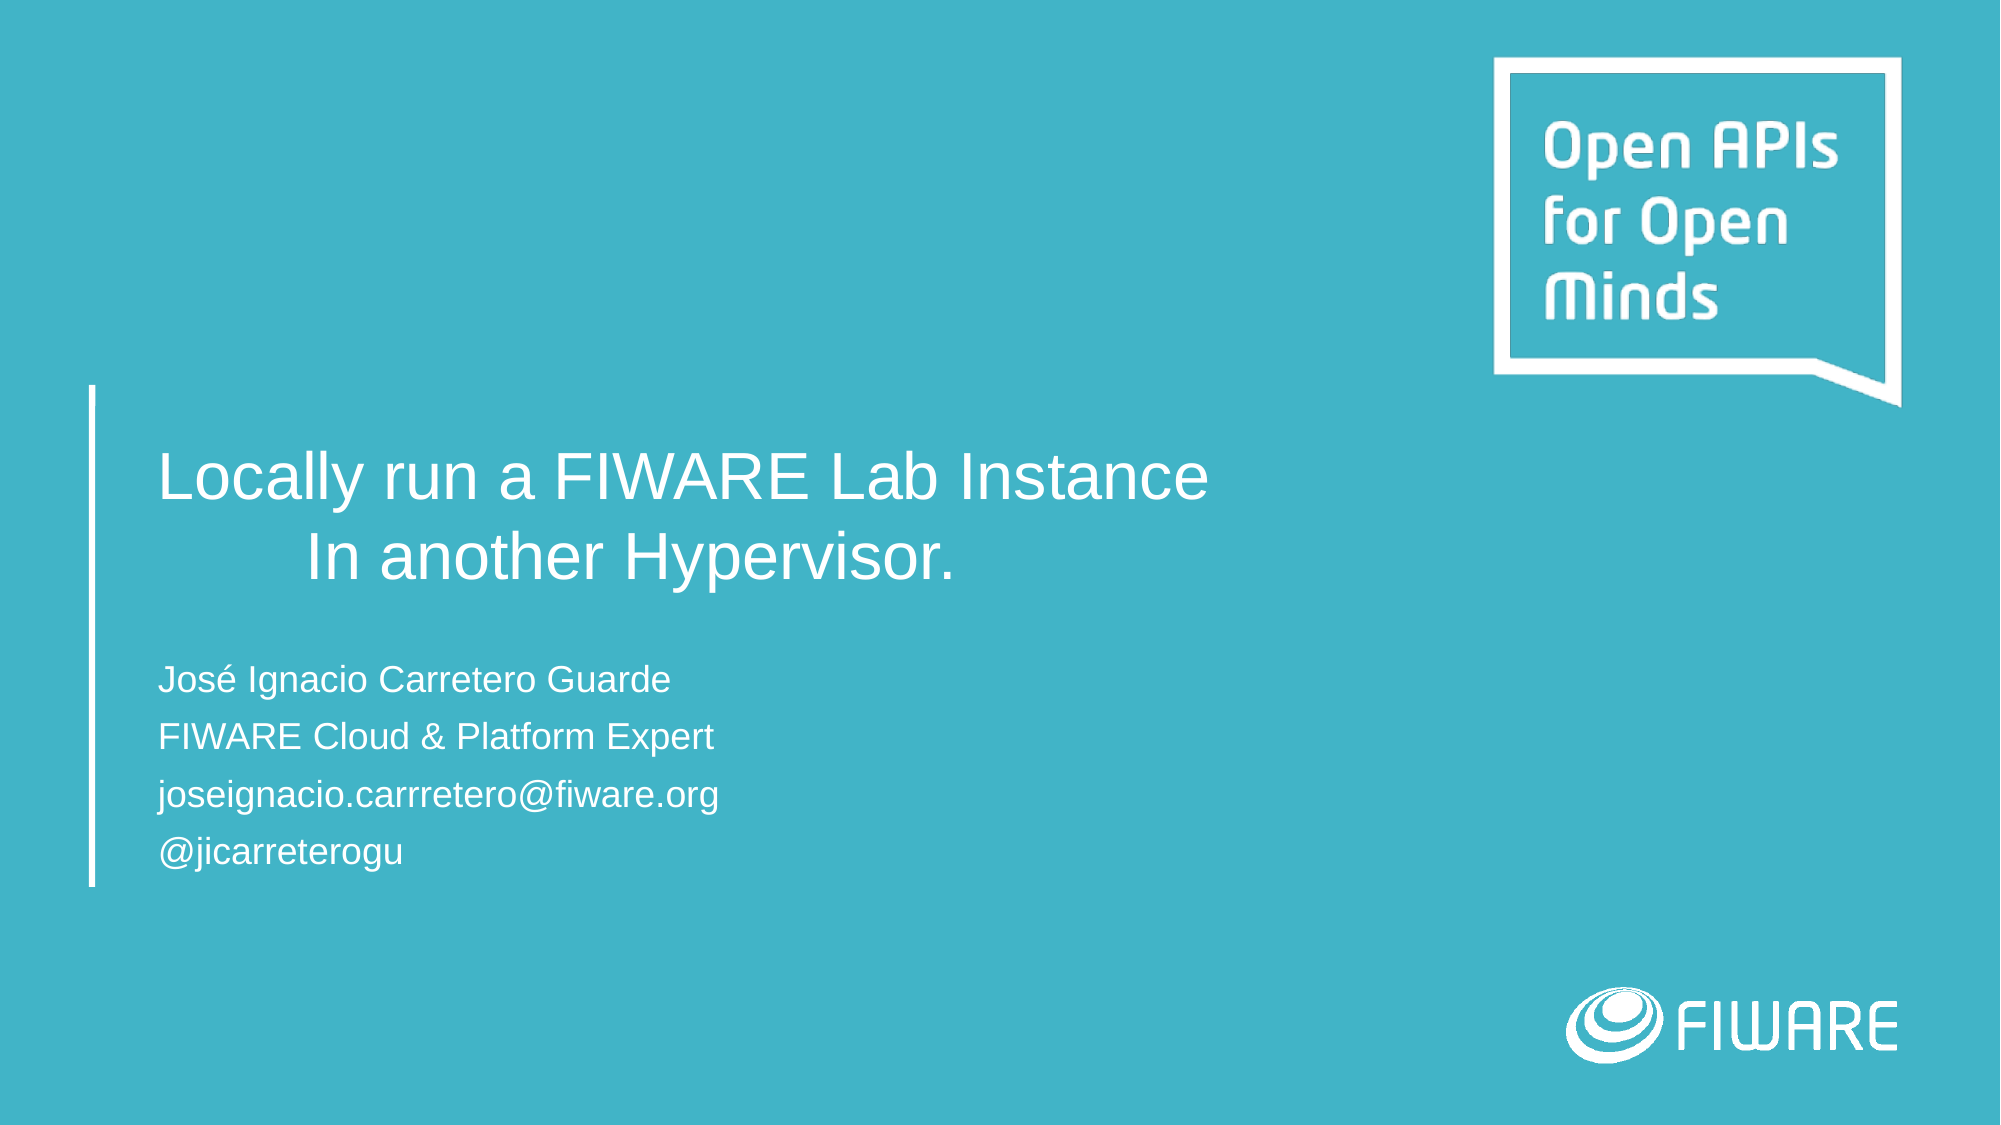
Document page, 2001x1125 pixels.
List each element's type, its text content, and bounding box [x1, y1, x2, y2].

picture [1548, 963, 1919, 1080]
title Locally run a FIWARE Lab Instance In another Hypervisor. [142, 417, 1536, 559]
picture [1486, 49, 1919, 409]
subtitle José Ignacio Carretero Guarde FIWARE Cloud & Platform Expert joseignacio.carrretero@fiware.org @jicarreterogu [142, 639, 1843, 842]
